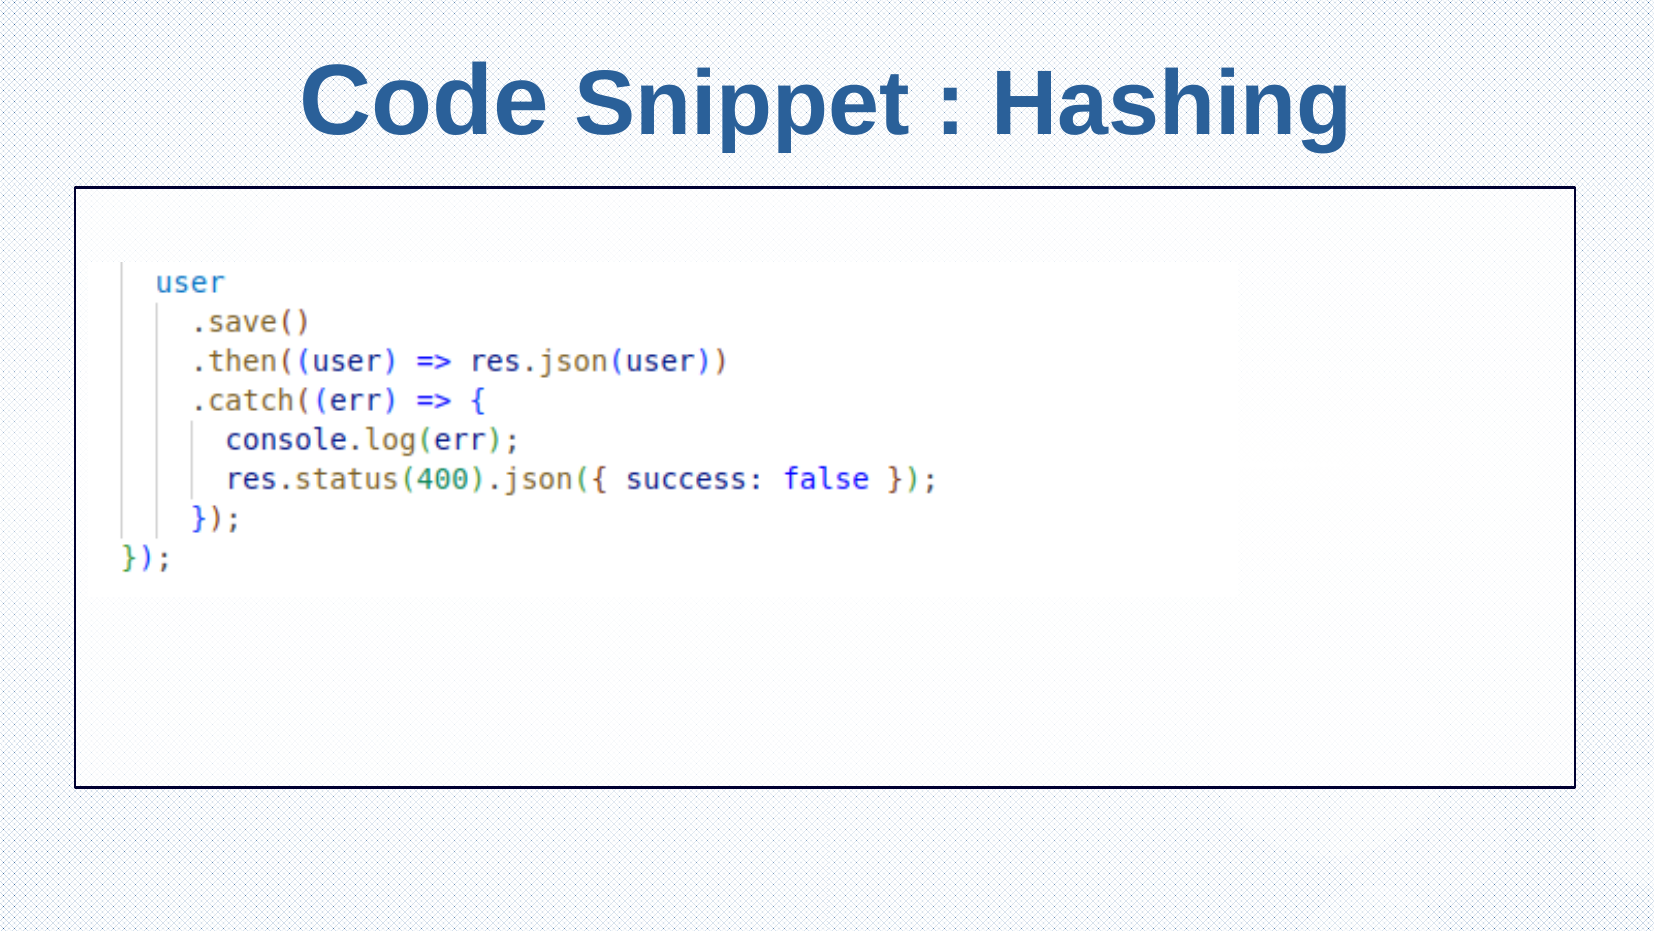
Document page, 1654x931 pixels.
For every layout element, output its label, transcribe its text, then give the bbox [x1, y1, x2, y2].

text_box [75, 187, 1576, 788]
title Code Snippet : Hashing [88, 44, 1565, 157]
picture [88, 262, 1238, 597]
